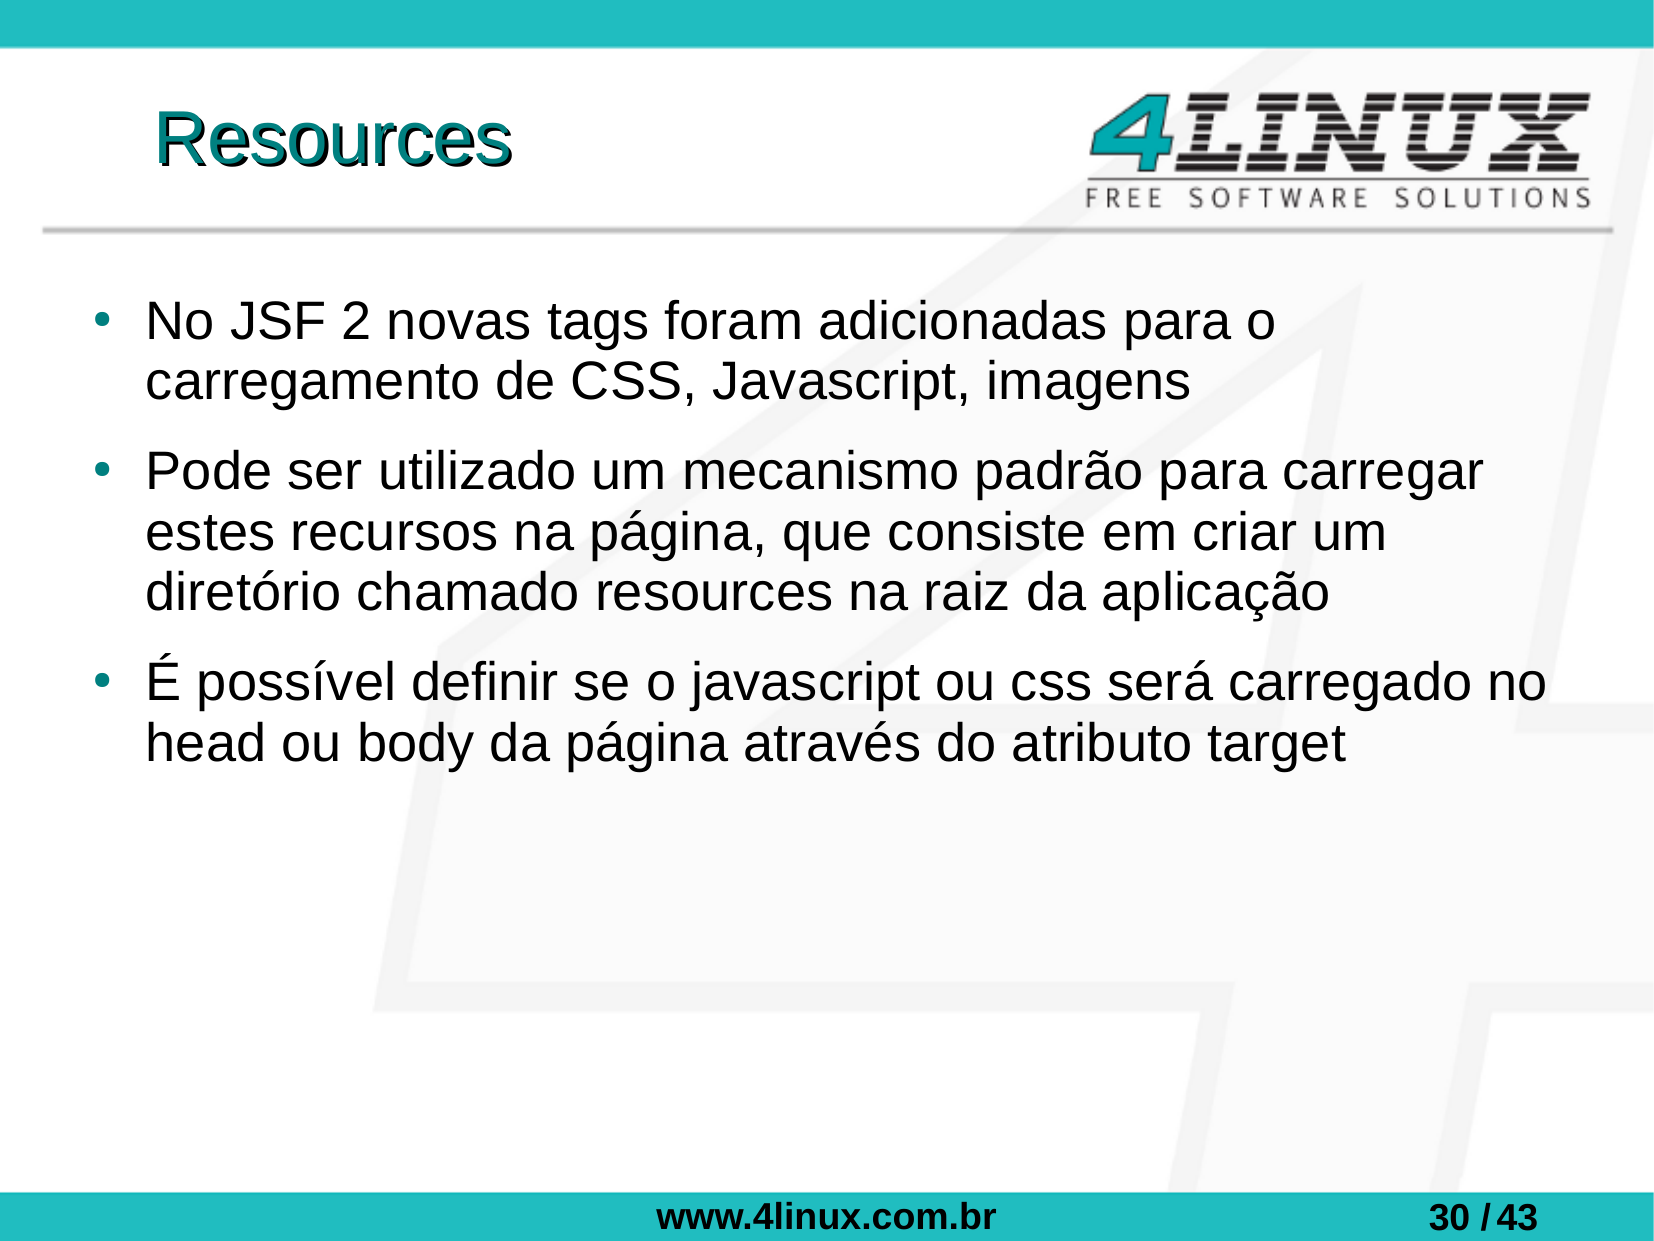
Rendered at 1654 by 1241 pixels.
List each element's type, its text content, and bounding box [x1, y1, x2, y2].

picture [0, 0, 1654, 1241]
list No JSF 2 novas tags foram adicionadas para o carregamento de CSS, Javascript, imagens Pode ser utilizado um mecanismo padrão para carregar estes recursos na página, que consiste em criar um diretório chamado resources na raiz da aplicação É possível definir se o javascript ou css será carregado no head ou body da página através do atributo target [75, 290, 1564, 1163]
title Resources [82, 49, 1051, 226]
